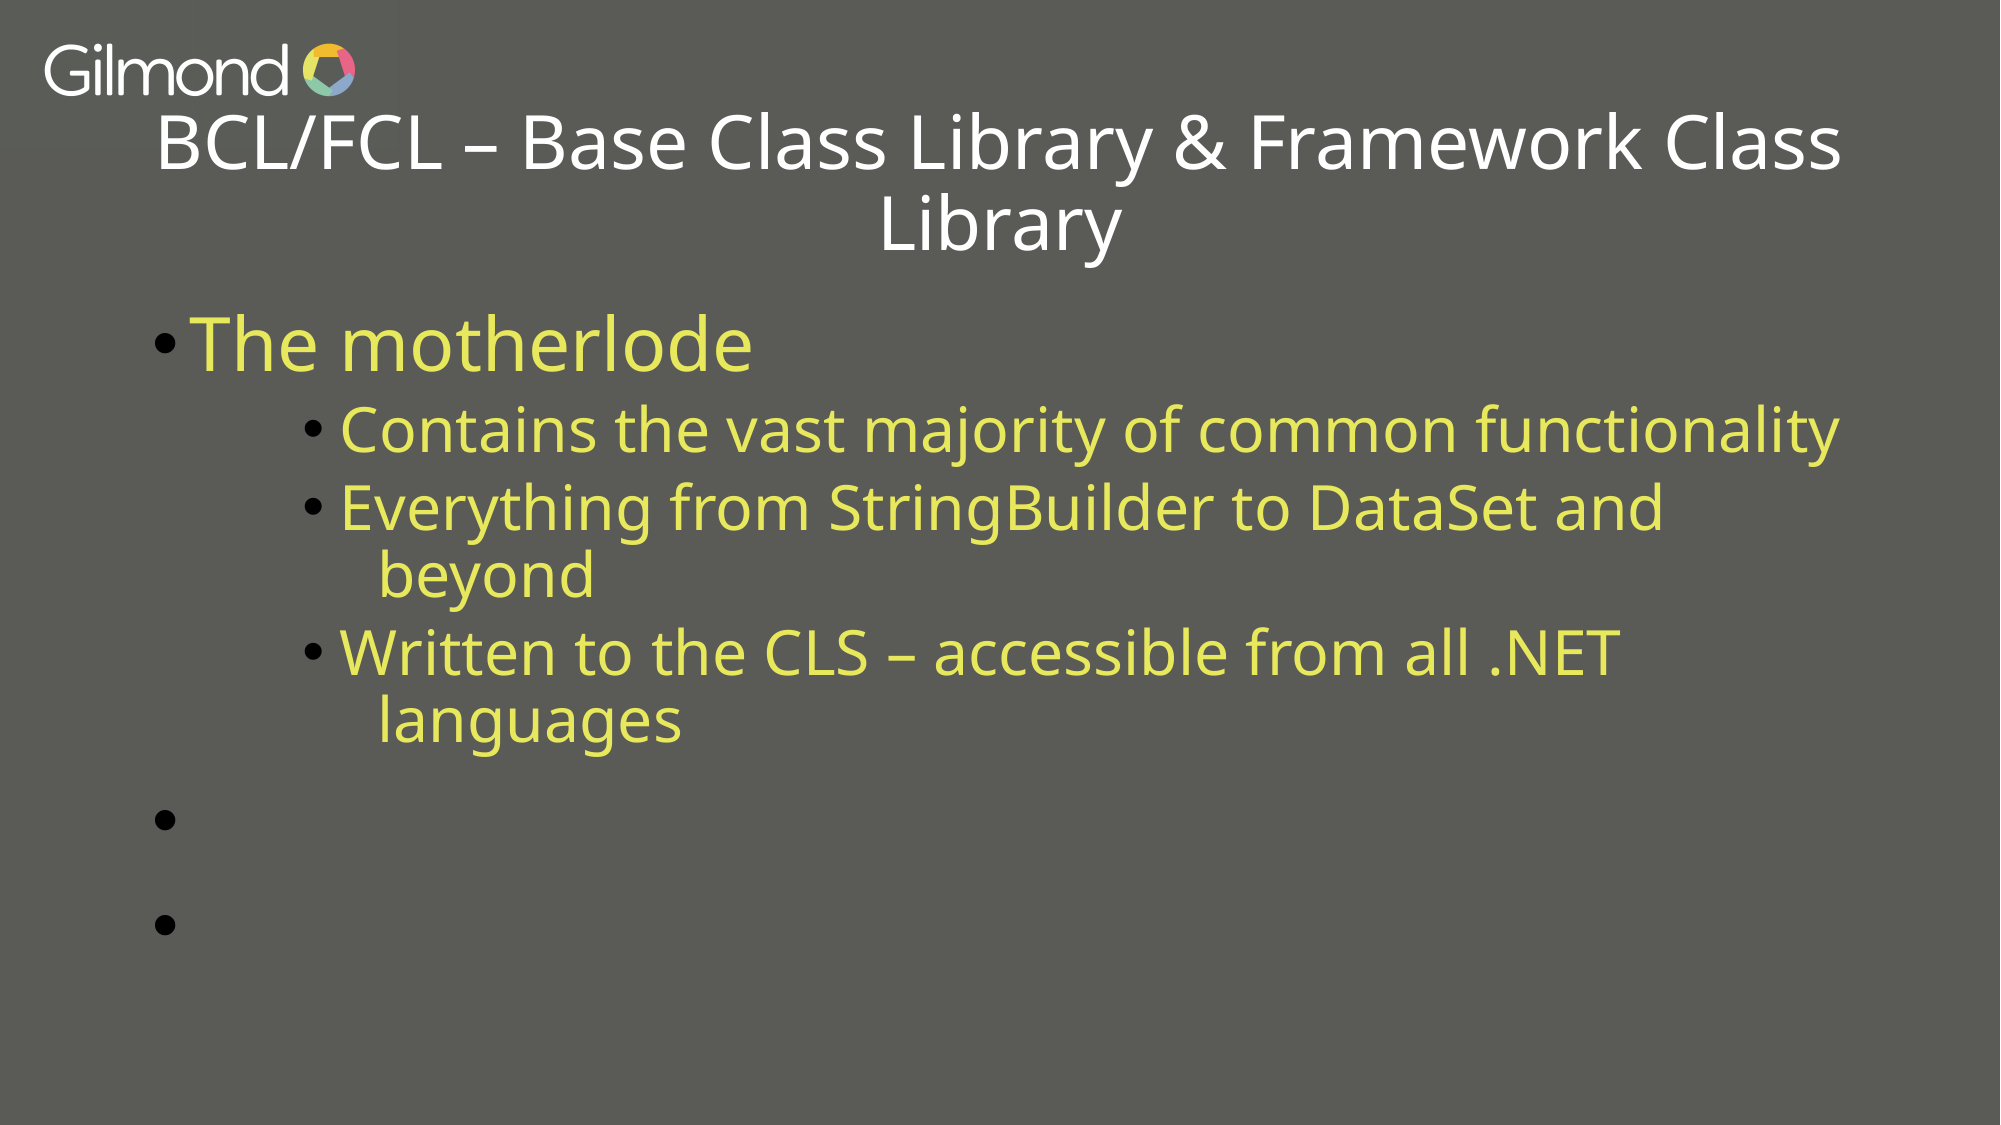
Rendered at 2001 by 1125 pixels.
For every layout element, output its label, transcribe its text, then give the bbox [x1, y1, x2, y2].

list The motherlode Contains the vast majority of common functionality Everything from StringBuilder to DataSet and beyond Written to the CLS – accessible from all .NET languages [137, 299, 1863, 1014]
title BCL/FCL – Base Class Library & Framework Class Library [137, 59, 1863, 299]
picture [0, 0, 399, 149]
